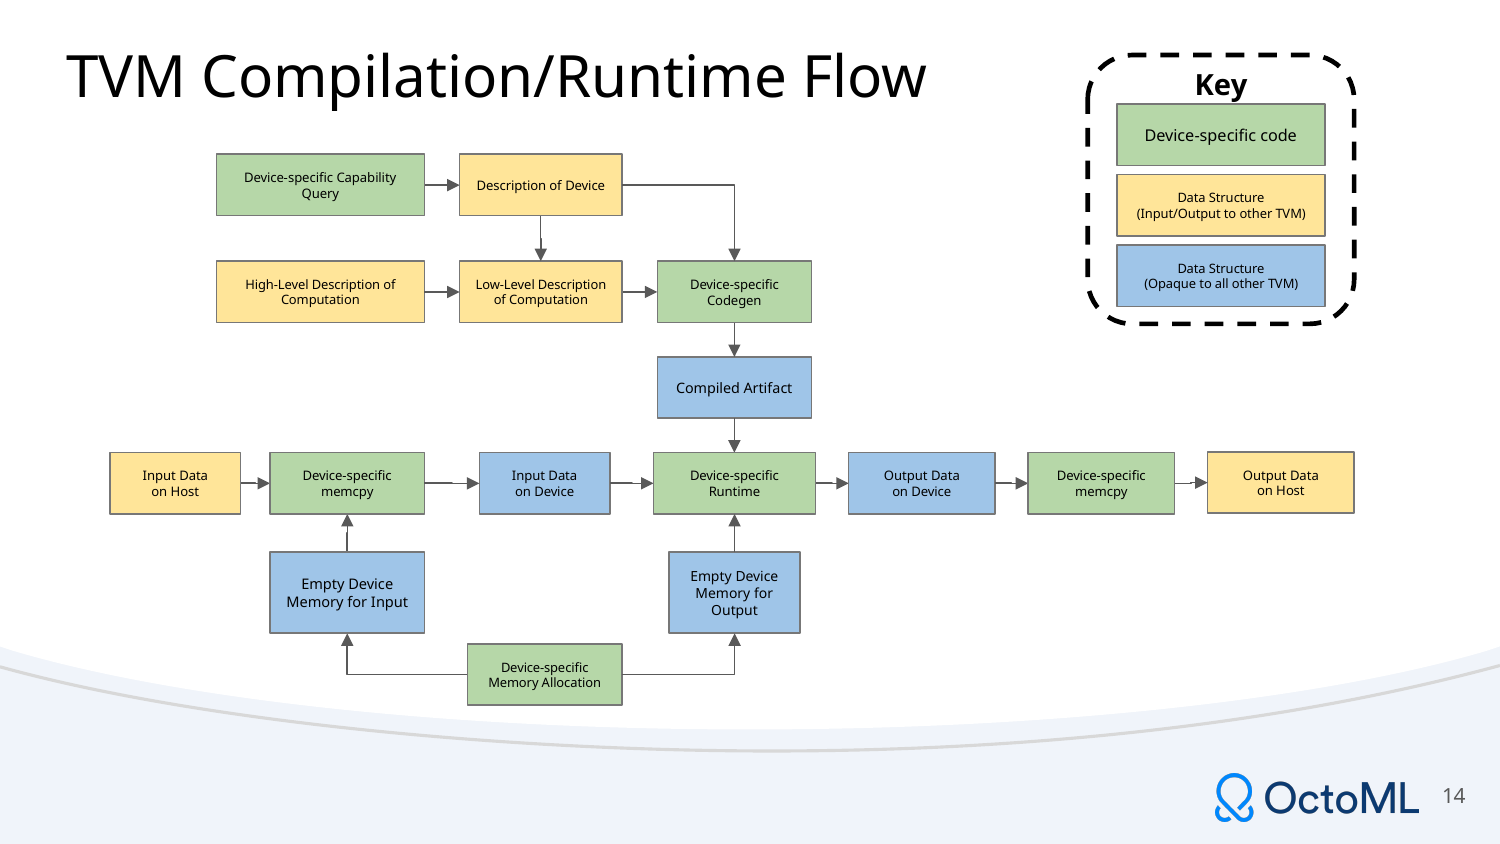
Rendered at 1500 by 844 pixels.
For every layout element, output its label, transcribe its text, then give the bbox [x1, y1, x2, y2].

text_box Device-specific Codegen [657, 261, 812, 323]
text_box Low-Level Description of Computation [459, 261, 622, 323]
text_box Compiled Artifact [657, 356, 812, 419]
text_box Output Data on Device [848, 452, 996, 514]
text_box Output Data on Host [1207, 451, 1355, 514]
text_box Input Data on Device [479, 452, 610, 514]
text_box Empty Device Memory for Input [270, 552, 425, 634]
text_box Data Structure (Opaque to all other TVM) [1117, 245, 1325, 307]
slide_number <number> [1390, 765, 1481, 830]
text_box Device-specific memcpy [270, 452, 425, 514]
text_box Device-specific Memory Allocation [467, 643, 622, 706]
text_box Key [1175, 63, 1266, 105]
text_box High-Level Description of Computation [216, 261, 425, 323]
text_box Device-specific Capability Query [216, 154, 425, 216]
text_box Device-specific memcpy [1028, 452, 1175, 514]
picture [1215, 773, 1390, 822]
text_box Device-specific Runtime [653, 452, 816, 514]
text_box Device-specific code [1117, 104, 1325, 166]
text_box Input Data on Host [109, 452, 241, 514]
title TVM Compilation/Runtime Flow [51, 24, 1449, 119]
text_box Empty Device Memory for Output [669, 552, 800, 634]
text_box Data Structure (Input/Output to other TVM) [1117, 174, 1325, 236]
text_box Description of Device [459, 154, 622, 216]
